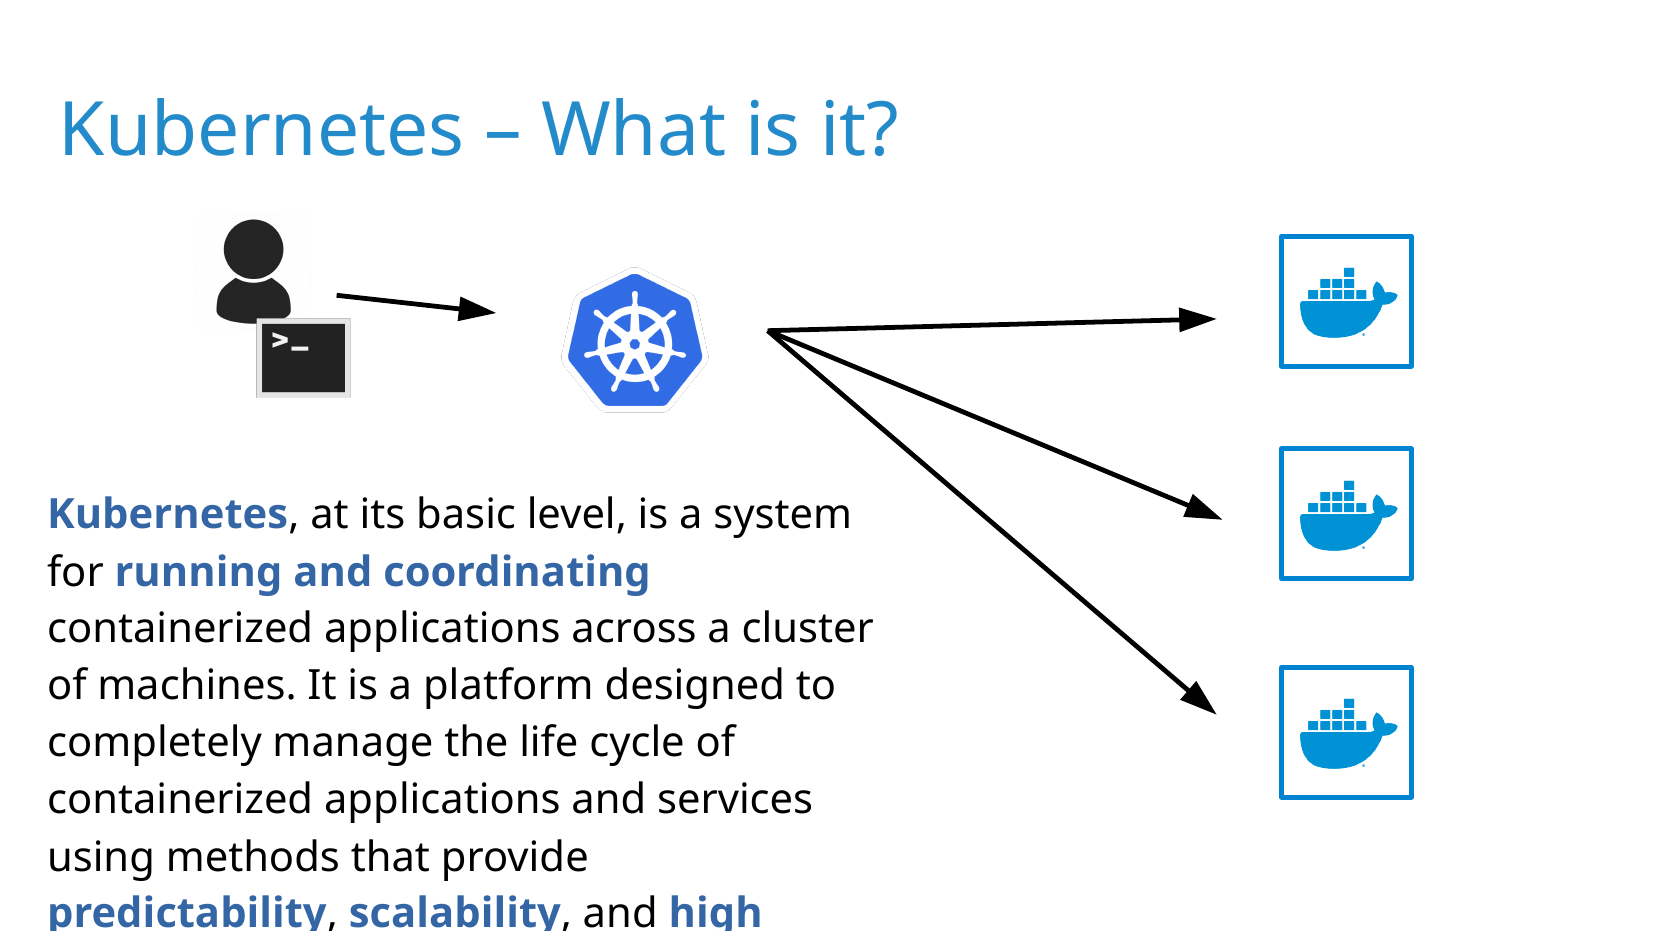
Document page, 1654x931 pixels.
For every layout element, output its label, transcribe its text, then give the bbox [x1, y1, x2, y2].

text_box Kubernetes, at its basic level, is a system for running and coordinating containerized applications across a cluster of machines. It is a platform designed to completely manage the life cycle of containerized applications and services using methods that provide predictability, scalability, and high availability. [41, 484, 892, 931]
picture [561, 265, 709, 415]
picture [1299, 253, 1399, 353]
picture [1299, 684, 1399, 784]
title Kubernetes – What is it? [59, 59, 1595, 178]
picture [194, 212, 355, 409]
picture [1299, 466, 1399, 566]
